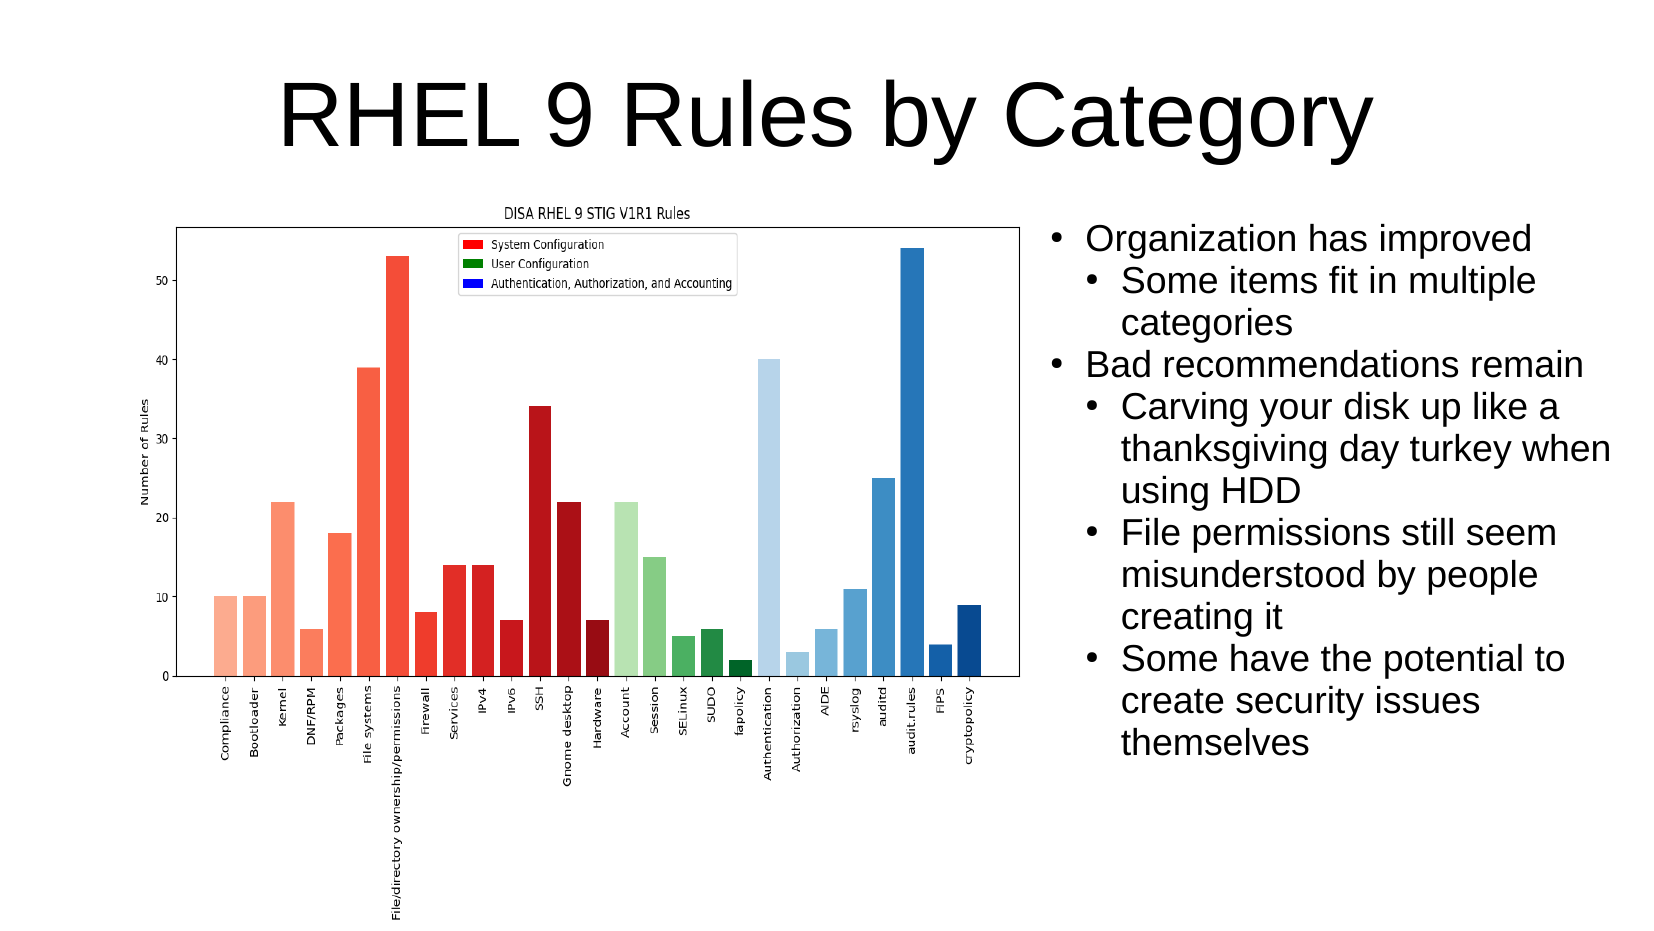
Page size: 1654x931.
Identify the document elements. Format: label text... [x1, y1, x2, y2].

text_box Organization has improved Some items fit in multiple categories Bad recommendations remain Carving your disk up like a thanksgiving day turkey when using HDD File permissions still seem misunderstood by people creating it Some have the potential to create security issues themselves [1050, 217, 1613, 863]
title RHEL 9 Rules by Category [82, 37, 1571, 193]
picture [129, 192, 1030, 931]
